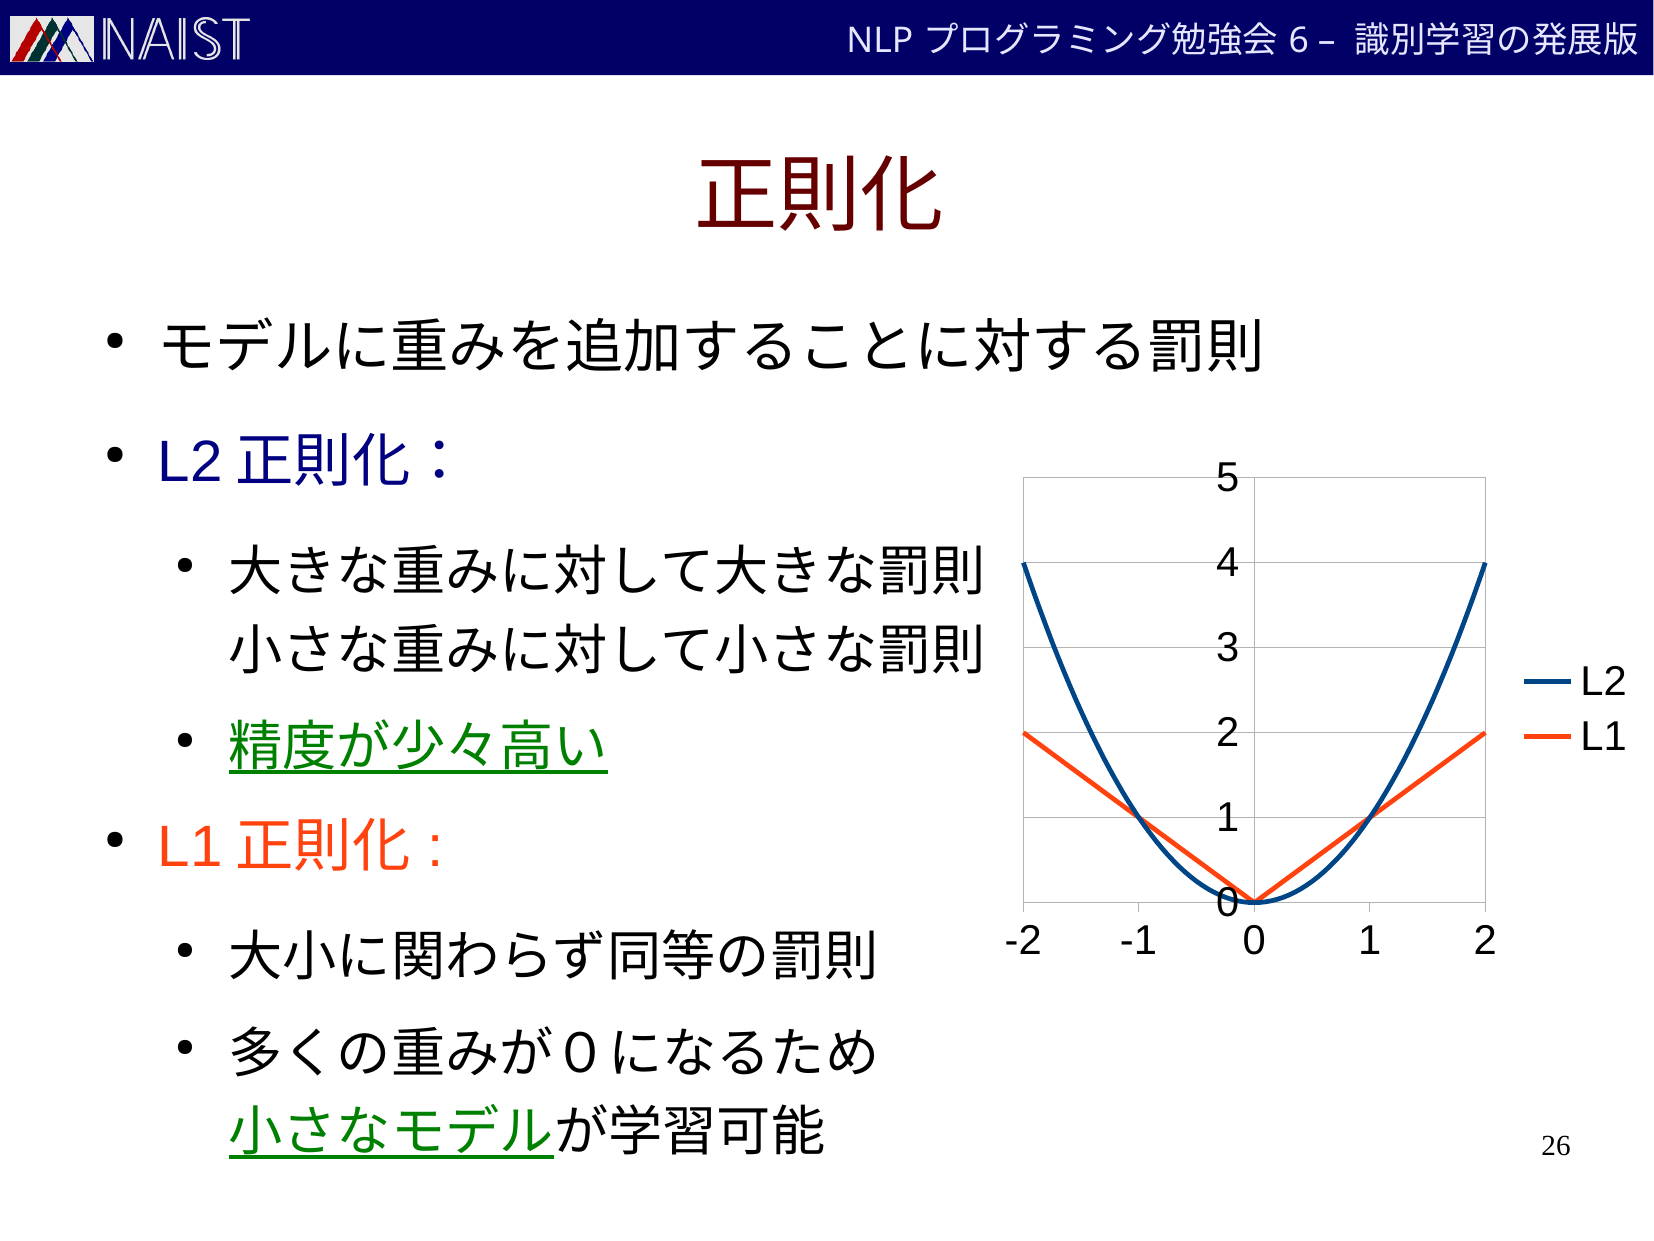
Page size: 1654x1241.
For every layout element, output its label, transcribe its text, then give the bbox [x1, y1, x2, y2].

chart [991, 443, 1654, 976]
picture [10, 16, 94, 62]
list モデルに重みを追加することに対する罰則 L2正則化： 大きな重みに対して大きな罰則 小さな重みに対して小さな罰則 精度が少々高い L1正則化: 大小に関わらず同等の罰則 多くの重みが０になるため 小さなモデルが学習可能 [86, 300, 1576, 1119]
title 正則化 [75, 92, 1564, 285]
picture [102, 17, 251, 60]
